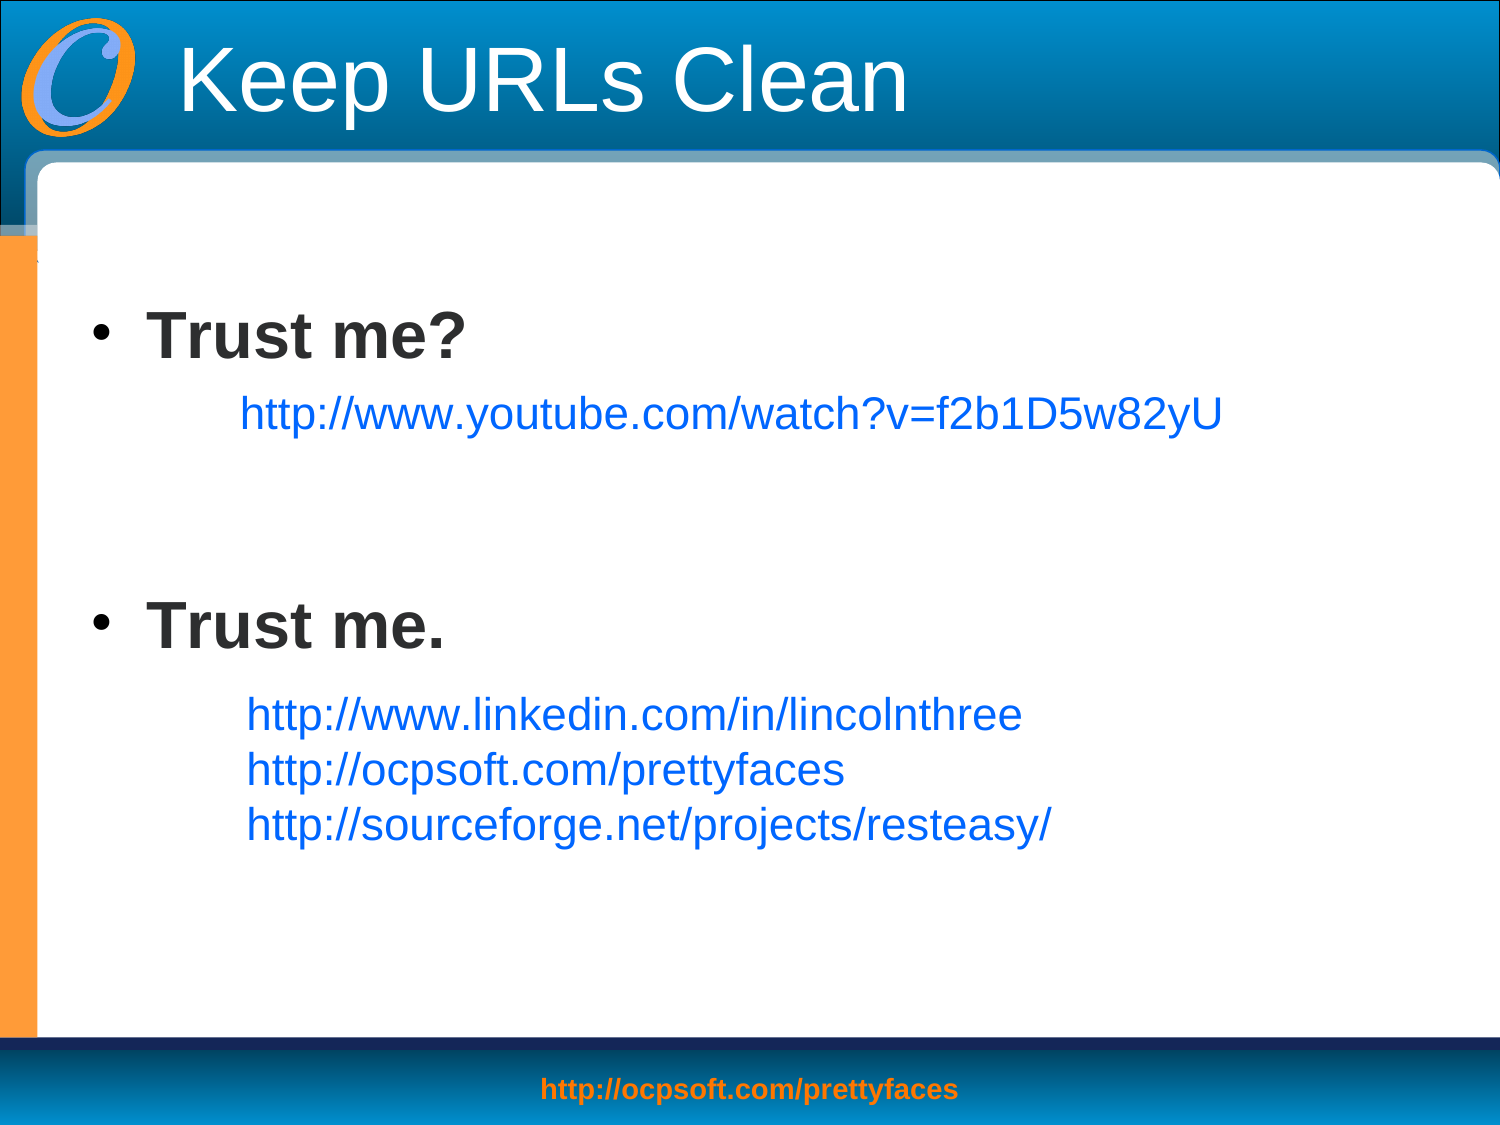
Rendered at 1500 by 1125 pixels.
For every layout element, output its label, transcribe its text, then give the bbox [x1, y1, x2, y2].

title Keep URLs Clean [162, 11, 1463, 138]
picture [22, 19, 135, 136]
list Trust me? Trust me. [75, 187, 1425, 1005]
text_box http://www.youtube.com/watch?v=f2b1D5w82yU [225, 376, 1276, 490]
text_box http://www.linkedin.com/in/lincolnthree http://ocpsoft.com/prettyfaces http://sourceforge.net/projects/resteasy/ [231, 677, 1368, 940]
